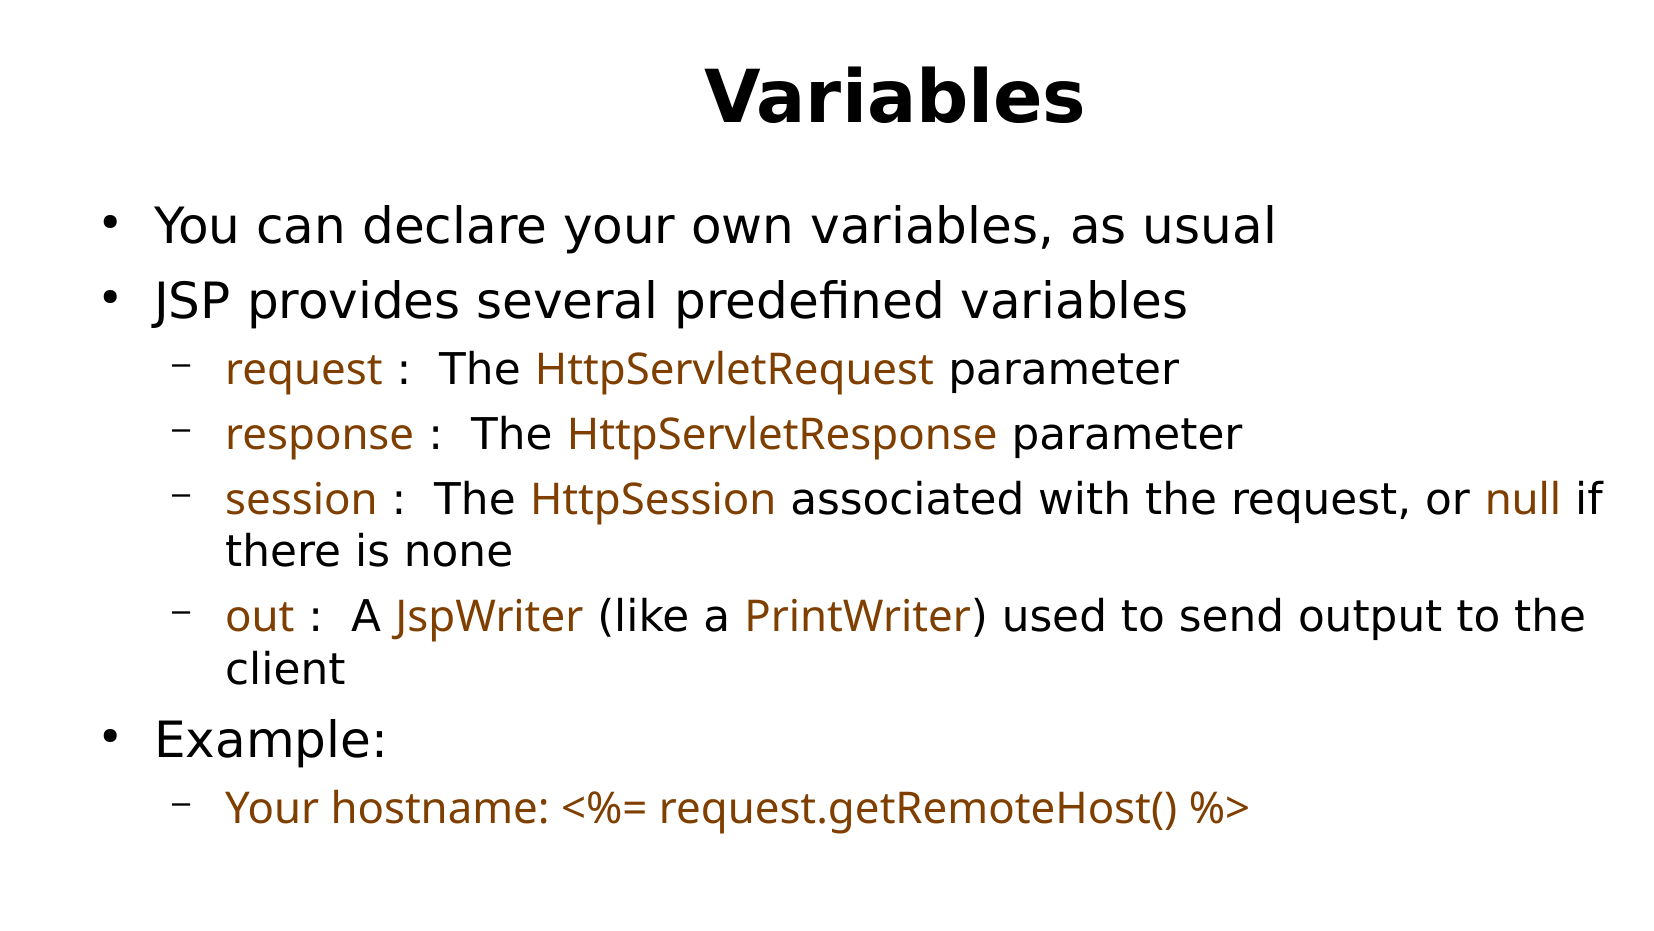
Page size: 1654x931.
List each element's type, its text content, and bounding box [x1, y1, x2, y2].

list You can declare your own variables, as usual JSP provides several predefined variables request : The HttpServletRequest parameter response : The HttpServletResponse parameter session : The HttpSession associated with the request, or null if there is none out : A JspWriter (like a PrintWriter) used to send output to the client Example: Your hostname: <%= request.getRemoteHost() %> [68, 185, 1620, 899]
title Variables [220, 31, 1571, 145]
